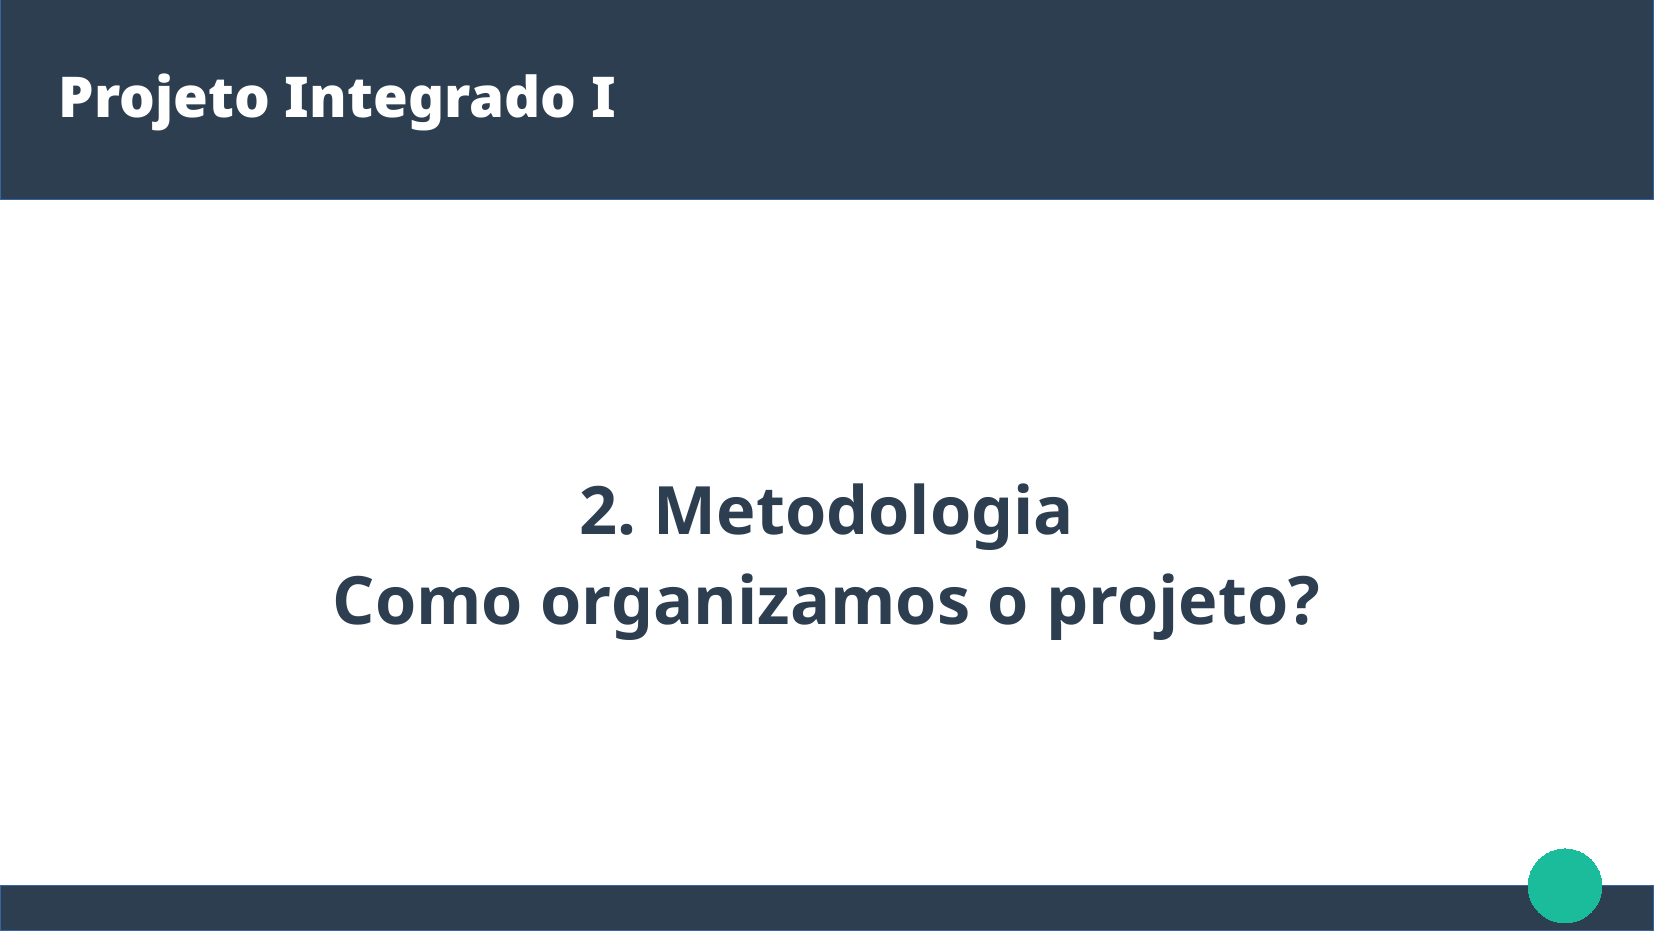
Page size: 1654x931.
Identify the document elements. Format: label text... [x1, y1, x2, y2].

subtitle 2. Metodologia Como organizamos o projeto? [59, 243, 1595, 864]
title Projeto Integrado I [59, 37, 1595, 155]
